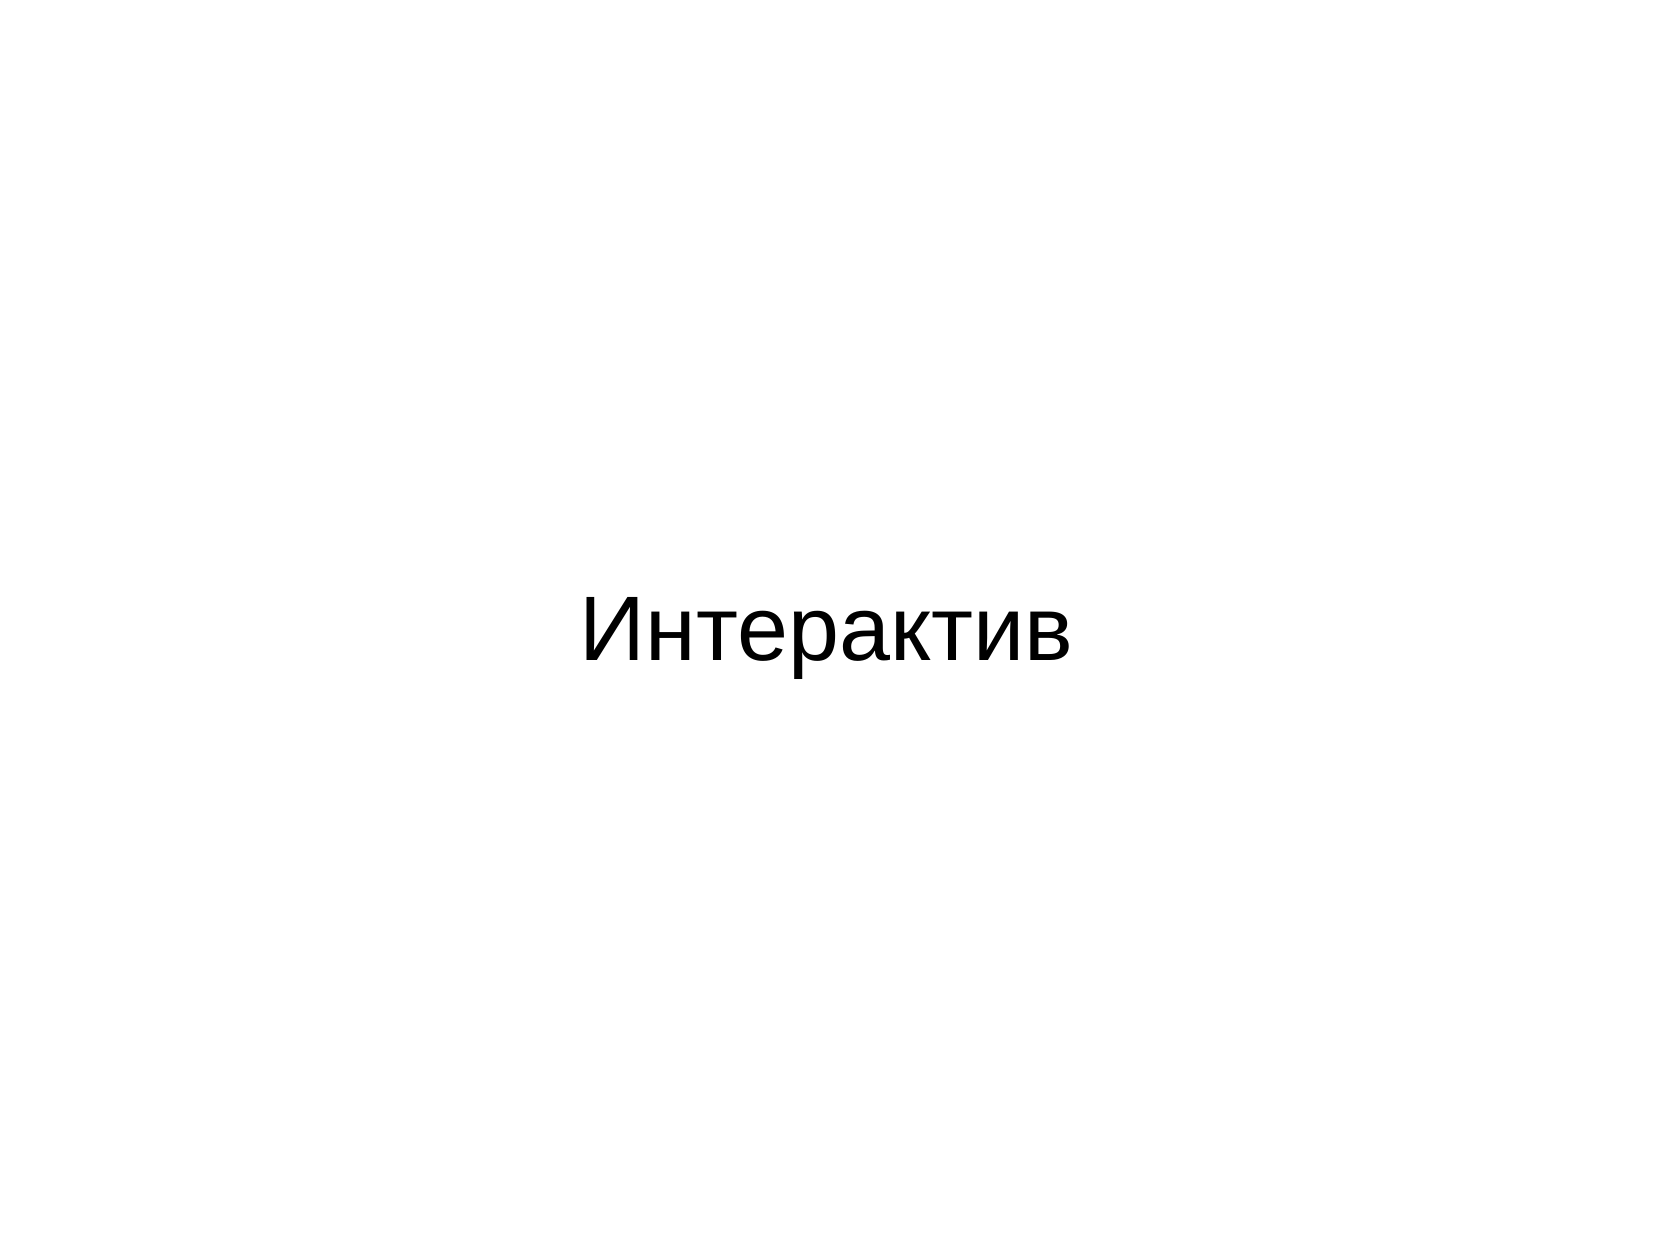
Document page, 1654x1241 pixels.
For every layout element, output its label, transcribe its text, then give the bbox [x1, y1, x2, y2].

title Интерактив [82, 525, 1571, 733]
